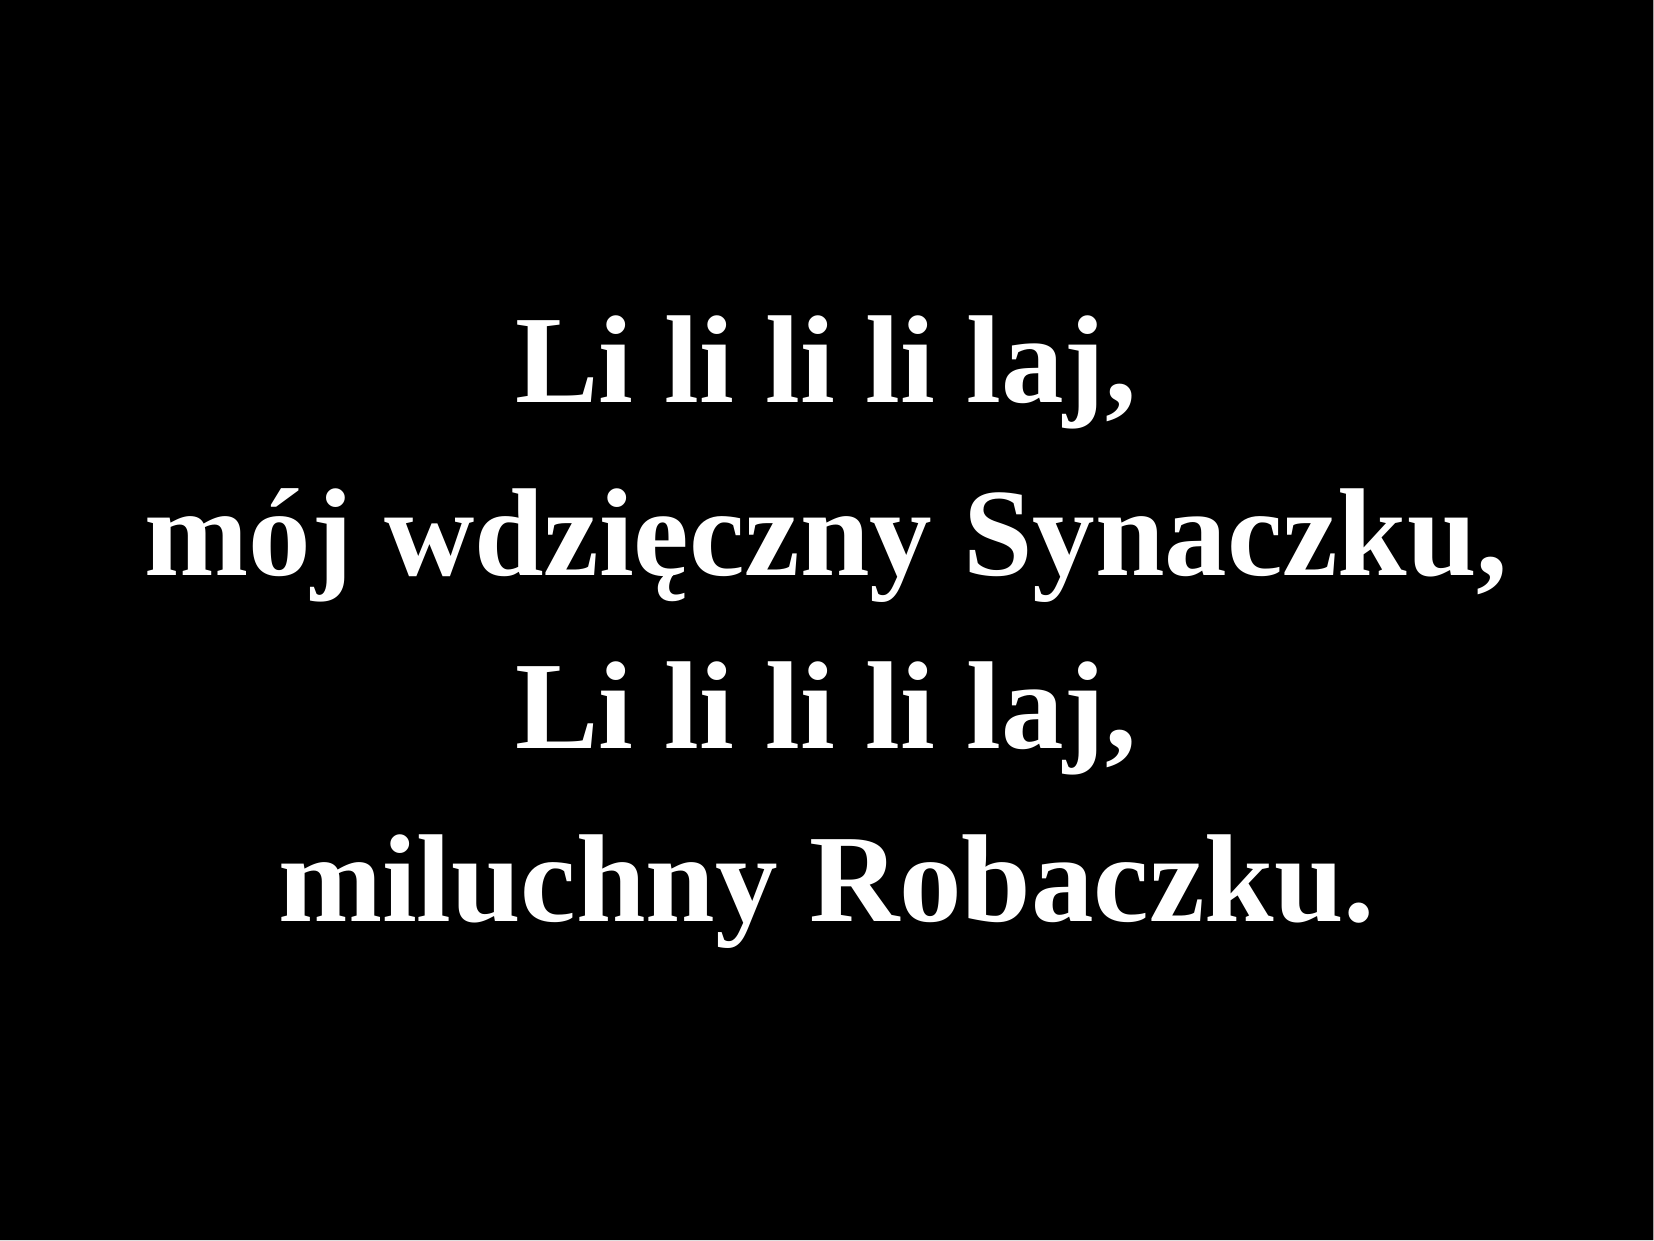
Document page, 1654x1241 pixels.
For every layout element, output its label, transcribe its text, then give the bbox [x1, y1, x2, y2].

title Li li li li laj, ppp mój wdzięczny Synaczku, ppp Li li li li laj, ppp miluchny Robaczku. [0, 0, 1654, 1241]
